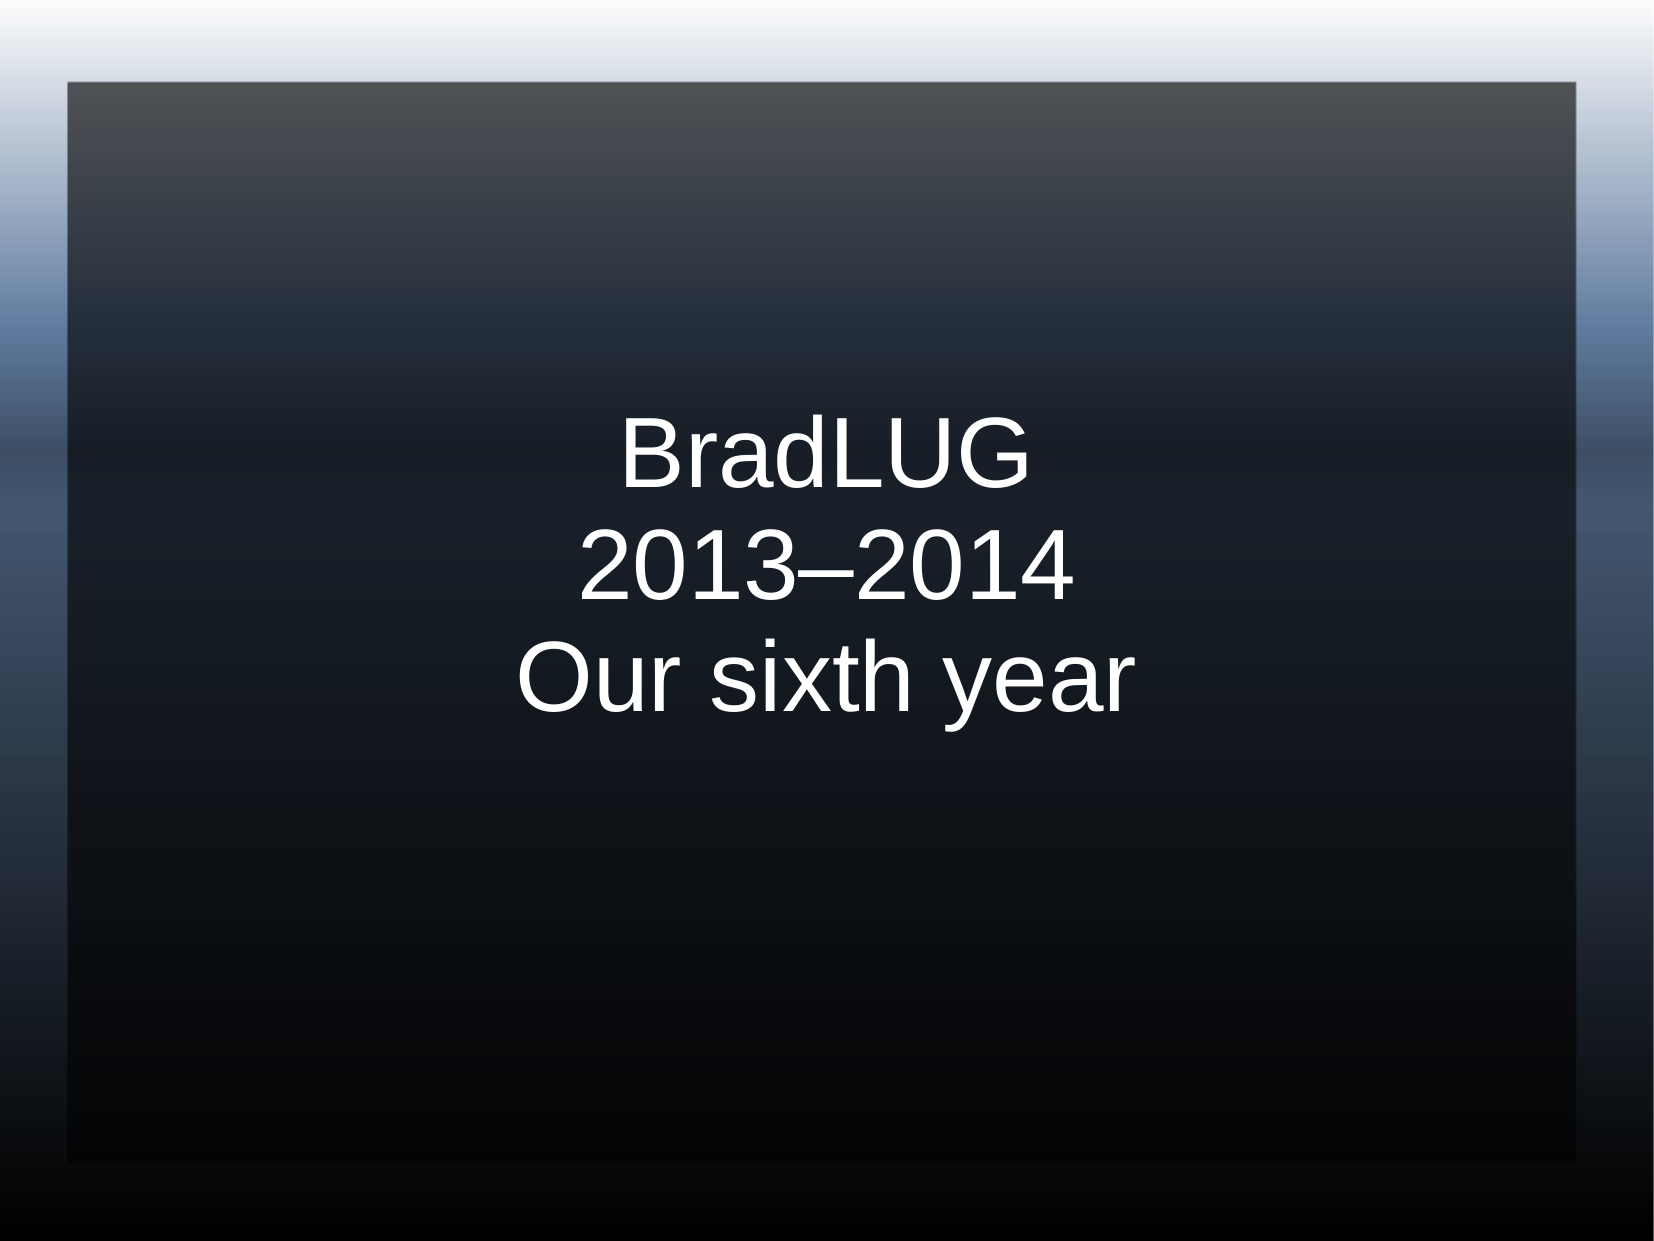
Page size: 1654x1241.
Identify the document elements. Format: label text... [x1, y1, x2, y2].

subtitle BradLUG 2013–2014 Our sixth year [82, 84, 1571, 1105]
picture [0, 0, 1654, 1241]
